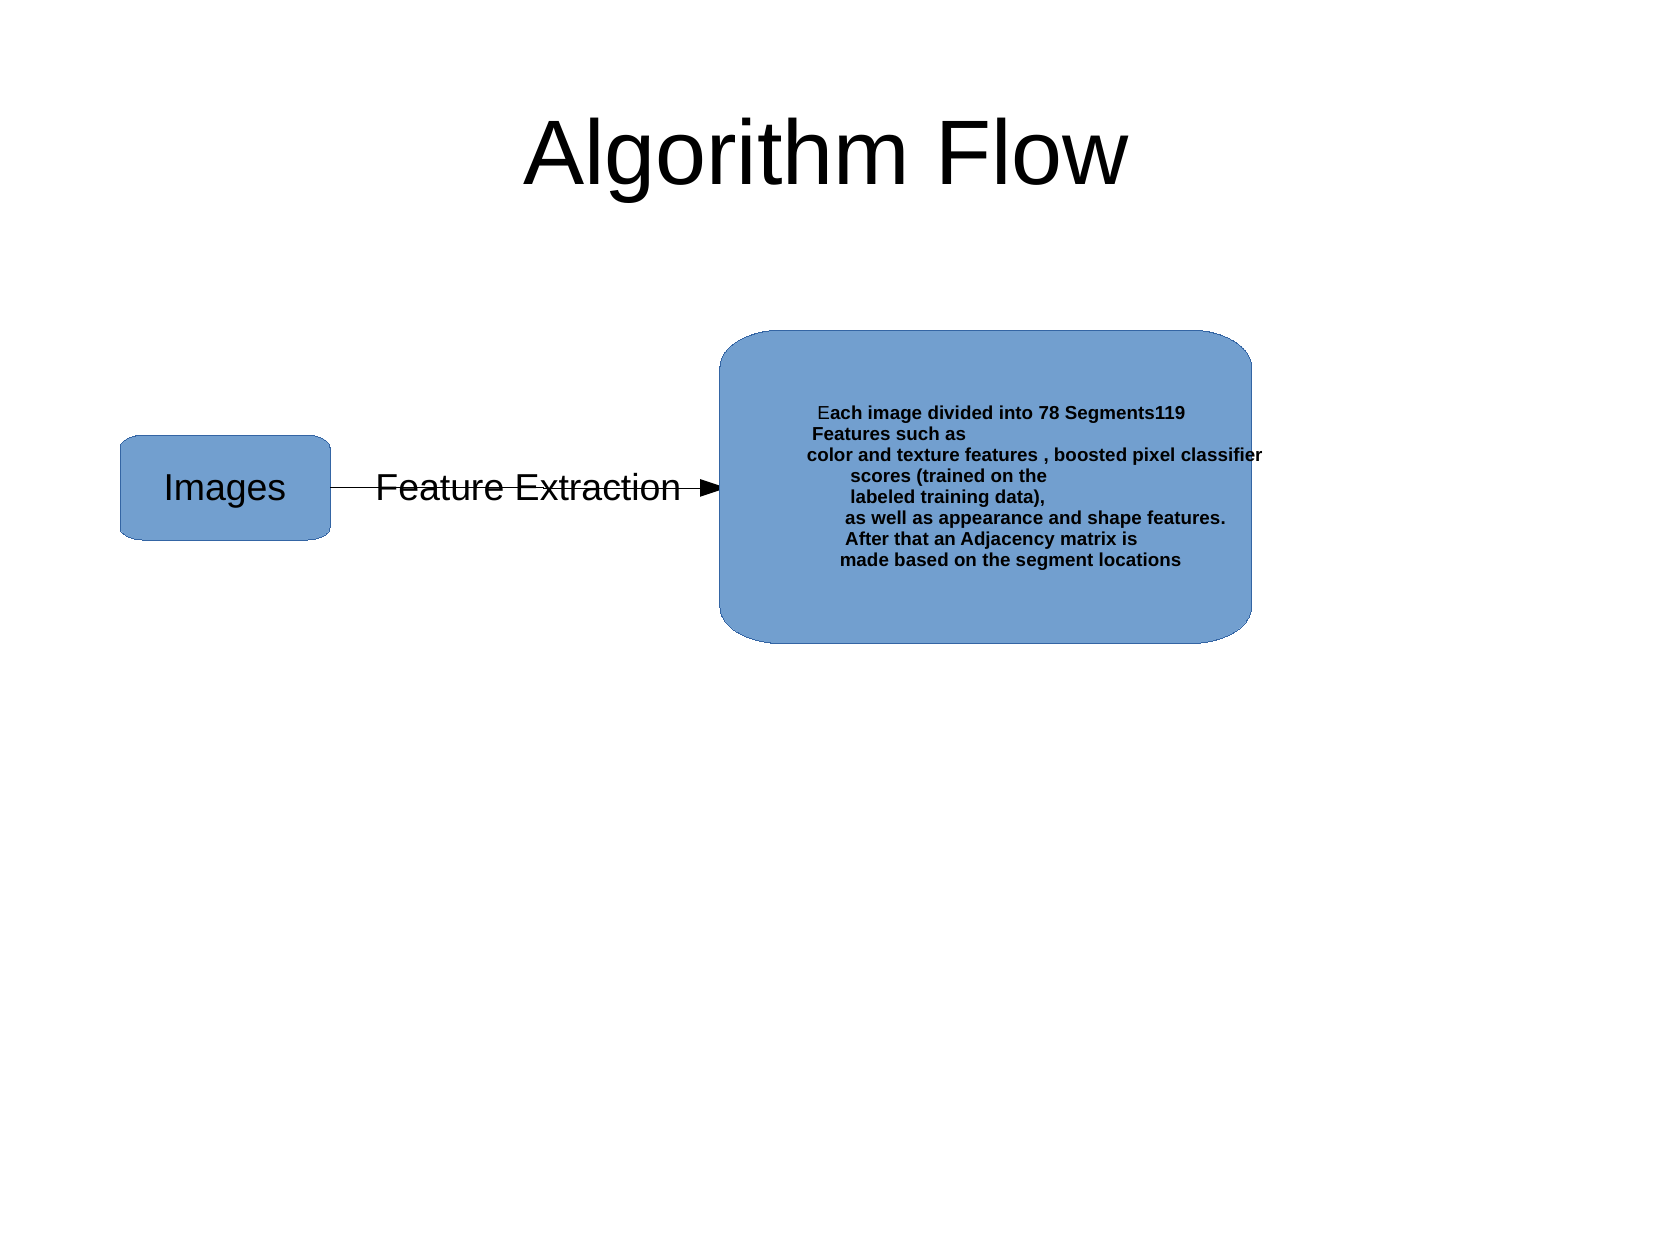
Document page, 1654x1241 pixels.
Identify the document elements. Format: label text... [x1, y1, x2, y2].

text_box Each image divided into 78 Segments 119 Features such as color and texture features , boosted pixel classifier scores (trained on the labeled training data), as well as appearance and shape features. After that an Adjacency matrix is made based on the segment locations [719, 330, 1252, 644]
text_box Images [120, 435, 331, 541]
title Algorithm Flow [82, 49, 1571, 257]
